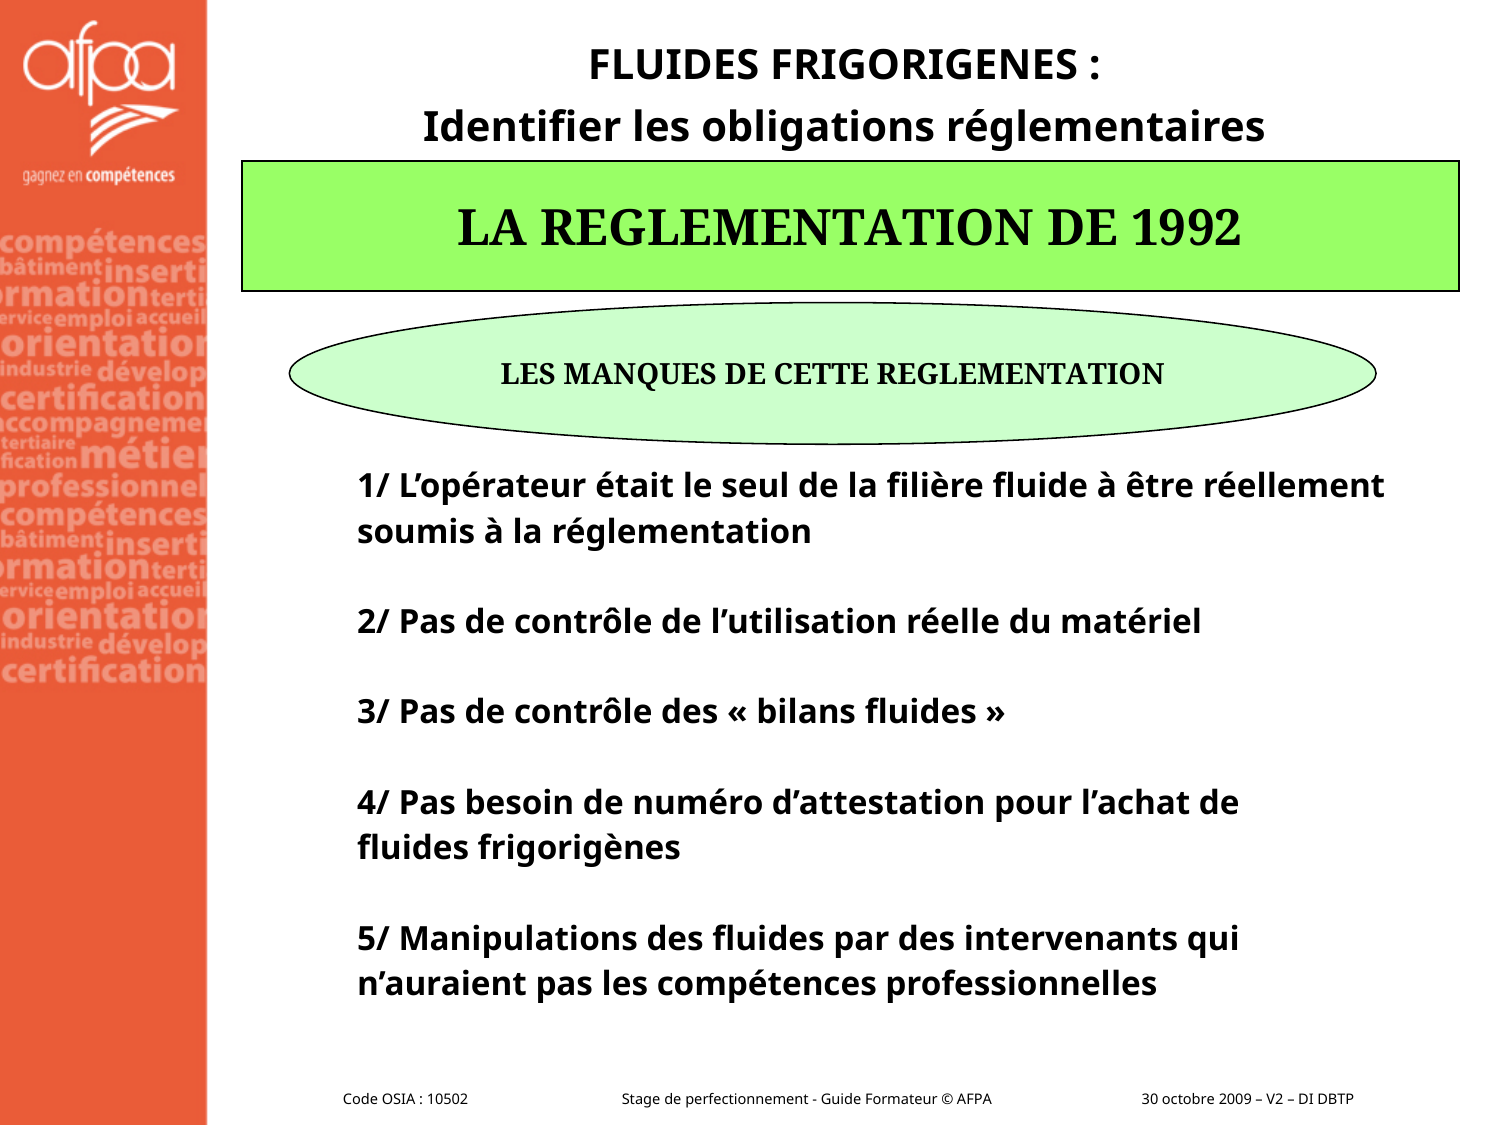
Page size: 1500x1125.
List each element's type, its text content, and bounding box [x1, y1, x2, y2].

text_box LA REGLEMENTATION DE 1992 [242, 160, 1459, 291]
title 1/ L’opérateur était le seul de la filière fluide à être réellement soumis à la réglementation 2/ Pas de contrôle de l’utilisation réelle du matériel 3/ Pas de contrôle des « bilans fluides » 4/ Pas besoin de numéro d’attestation pour l’achat de fluides frigorigènes 5/ Manipulations des fluides par des intervenants qui n’auraient pas les compétences professionnelles [242, 291, 1459, 1012]
subtitle FLUIDES FRIGORIGENES : Identifier les obligations réglementaires [242, 31, 1447, 160]
picture [0, 0, 1500, 1125]
text_box LES MANQUES DE CETTE REGLEMENTATION [289, 302, 1377, 445]
